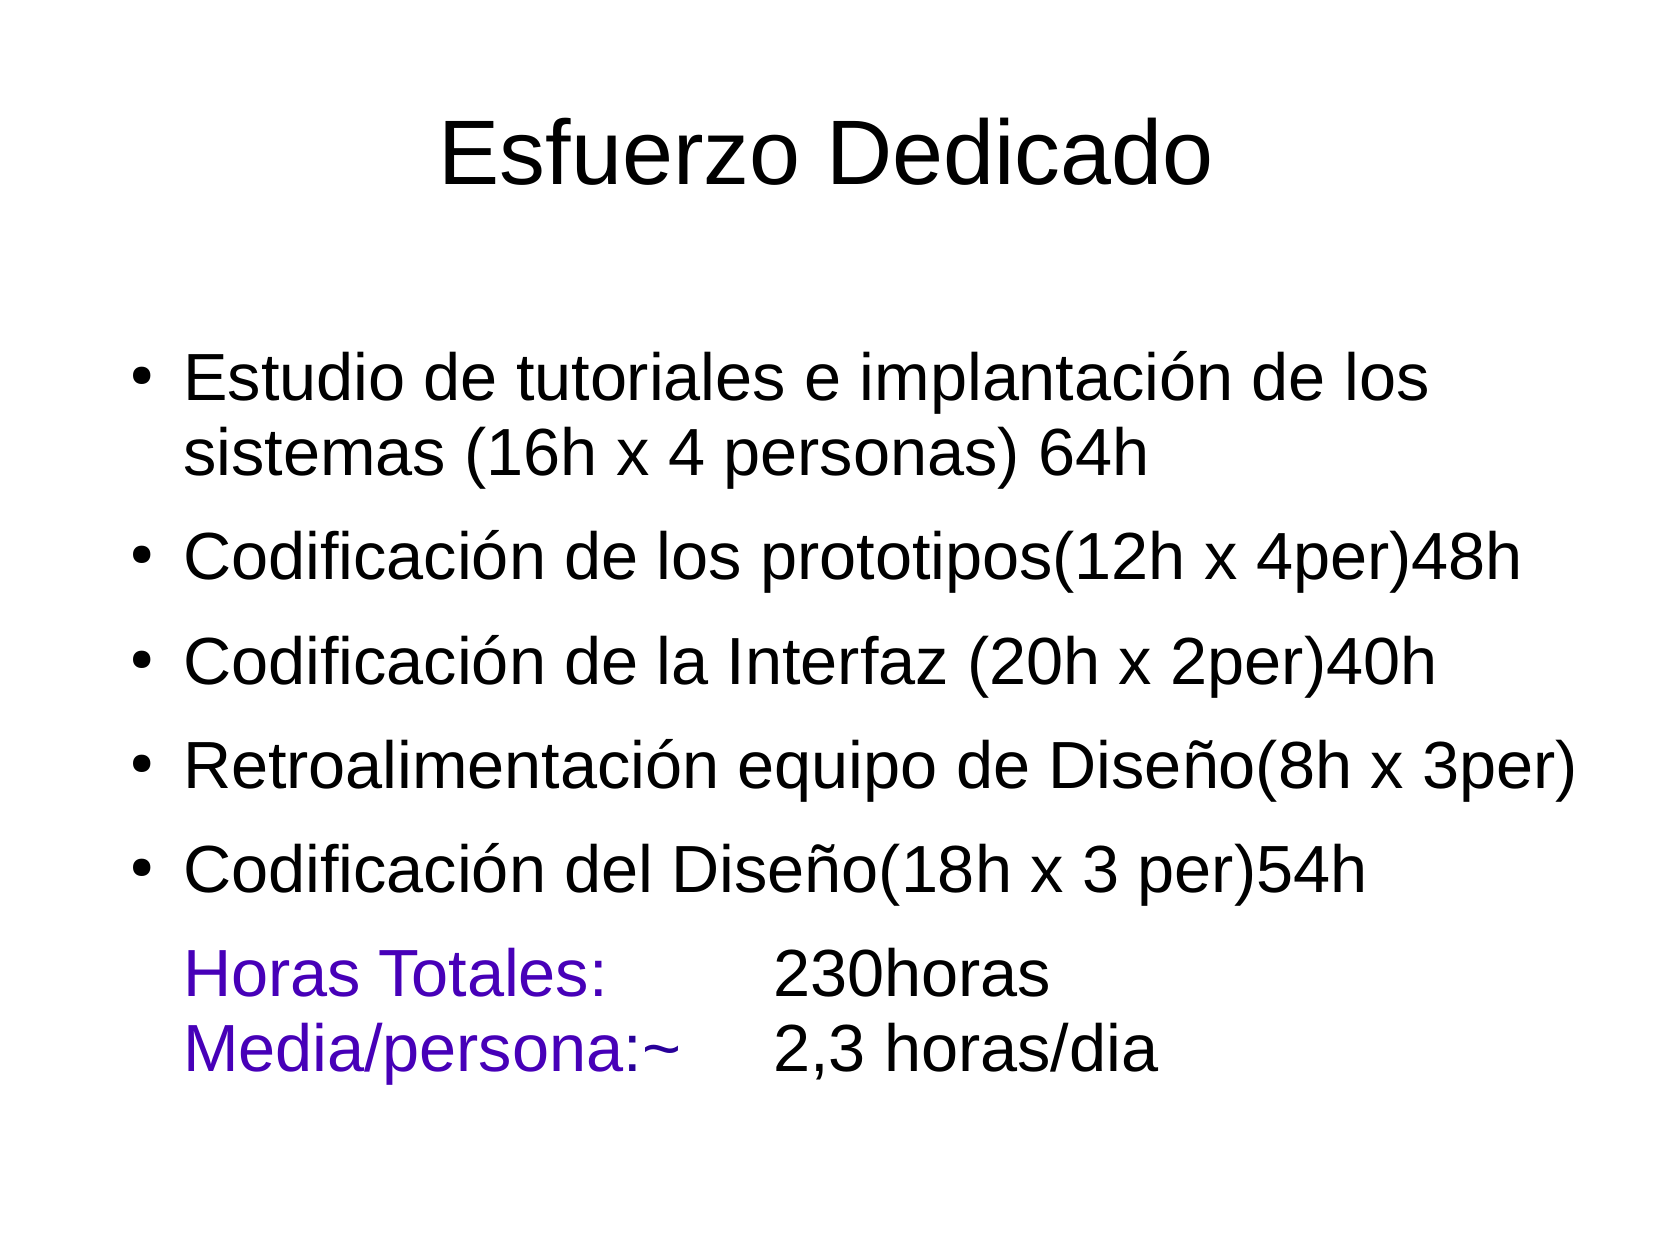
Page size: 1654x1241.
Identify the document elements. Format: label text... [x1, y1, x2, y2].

title Esfuerzo Dedicado [82, 56, 1571, 250]
list Estudio de tutoriales e implantación de los sistemas (16h x 4 personas) 64h Codificación de los prototipos(12h x 4per)48h Codificación de la Interfaz (20h x 2per)40h Retroalimentación equipo de Diseño(8h x 3per) Codificación del Diseño(18h x 3 per)54h Horas Totales: 230horas Media/persona:~ 2,3 horas/dia [112, 236, 1595, 1127]
